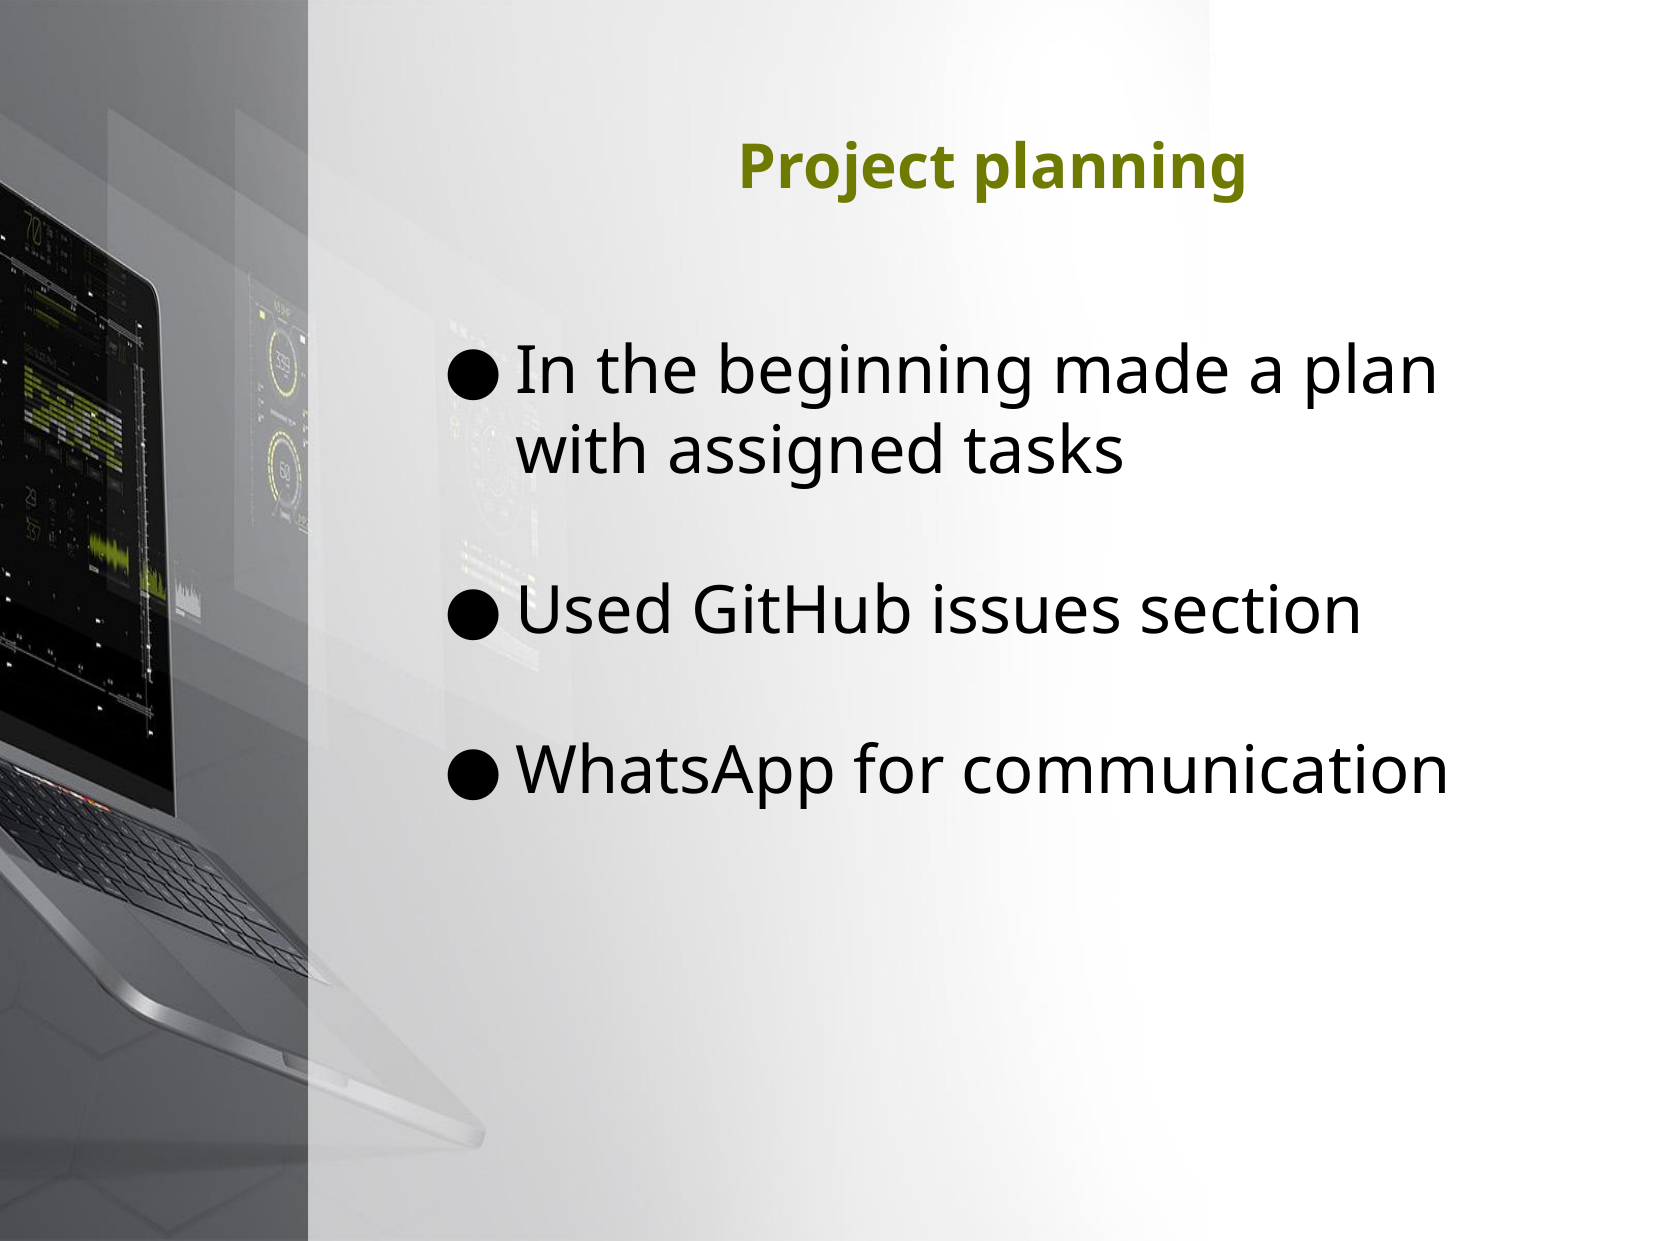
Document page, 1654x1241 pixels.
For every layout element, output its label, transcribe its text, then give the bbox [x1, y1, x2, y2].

title Project planning [438, 76, 1564, 252]
list In the beginning made a plan with assigned tasks Used GitHub issues section WhatsApp for communication [421, 317, 1551, 1191]
picture [0, 0, 1654, 1241]
